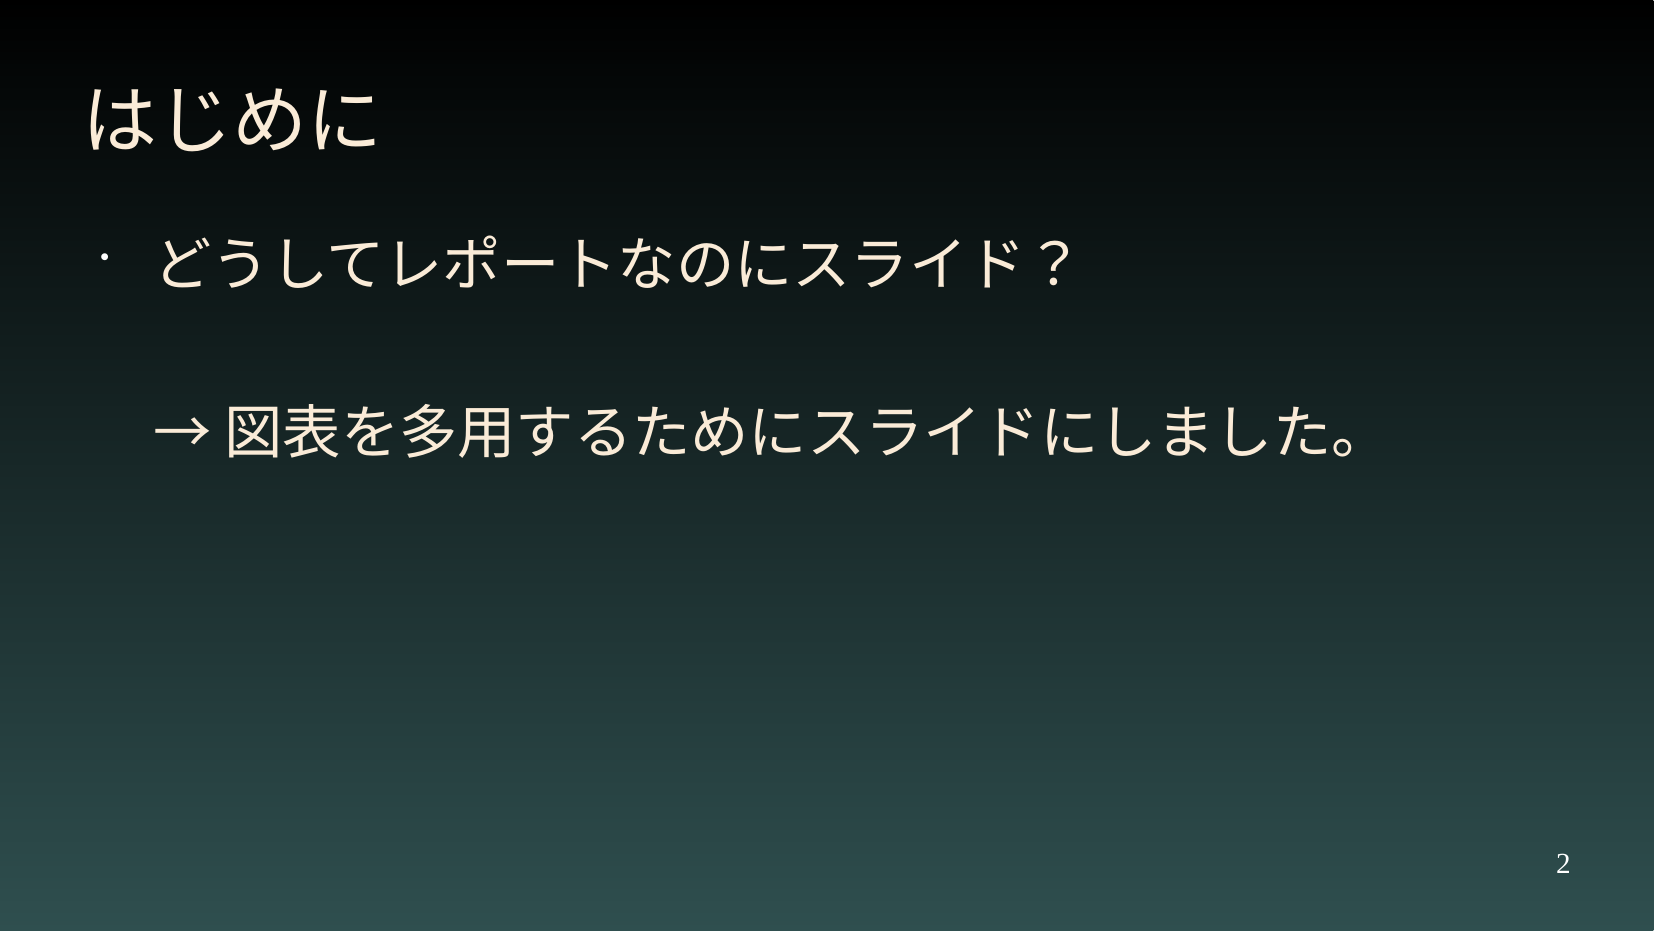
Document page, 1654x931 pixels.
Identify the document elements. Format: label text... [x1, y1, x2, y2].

list どうしてレポートなのにスライド？ → 図表を多用するためにスライドにしました。 [82, 217, 1571, 758]
title はじめに [82, 37, 520, 193]
